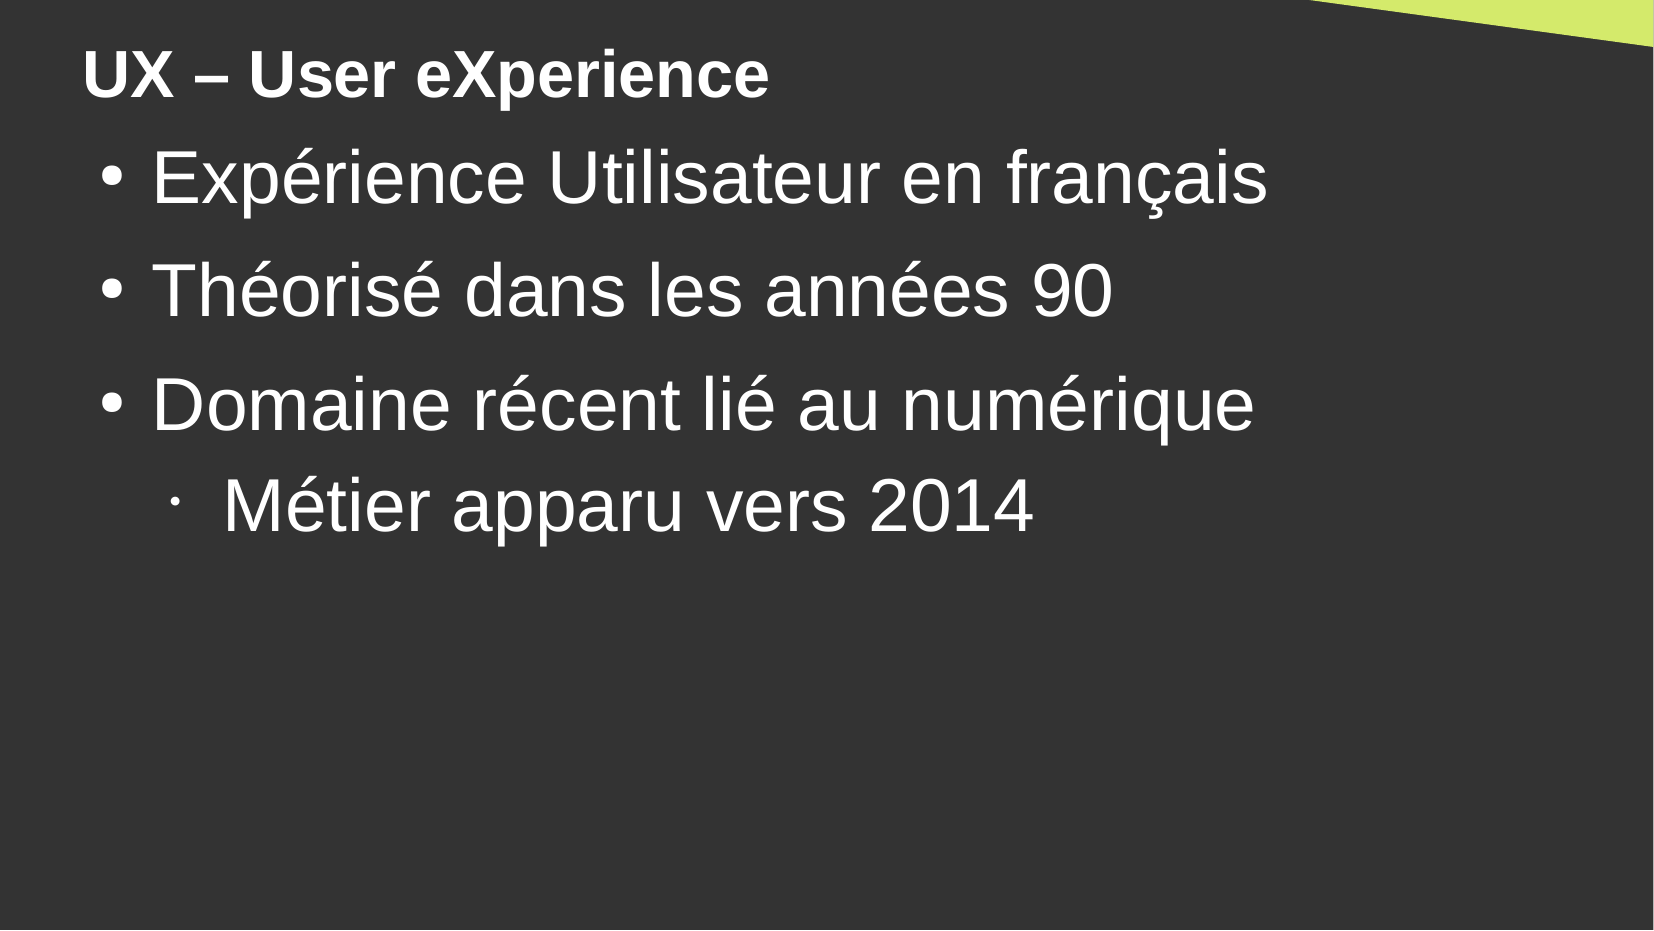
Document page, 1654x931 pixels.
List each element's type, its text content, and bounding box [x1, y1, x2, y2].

title UX – User eXperience [82, 37, 1571, 114]
list Expérience Utilisateur en français Théorisé dans les années 90 Domaine récent lié au numérique Métier apparu vers 2014 [80, 135, 1620, 827]
text_box [1309, 0, 1654, 48]
